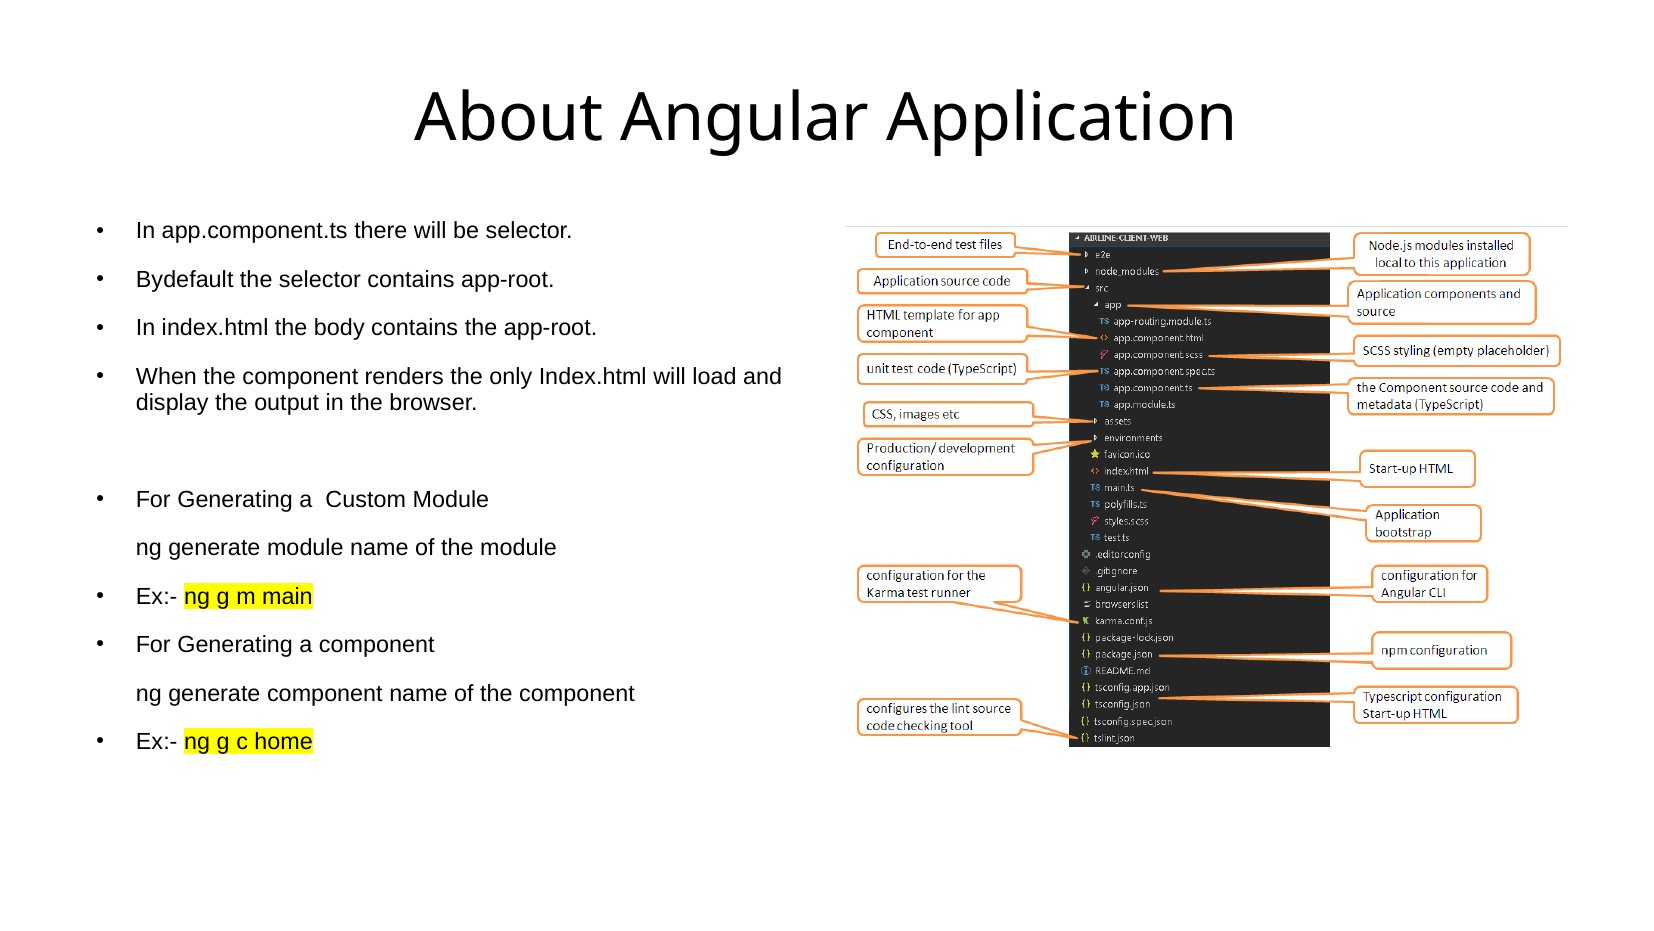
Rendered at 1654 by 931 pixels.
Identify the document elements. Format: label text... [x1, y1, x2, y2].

picture [845, 226, 1572, 748]
list In app.component.ts there will be selector. Bydefault the selector contains app-root. In index.html the body contains the app-root. When the component renders the only Index.html will load and display the output in the browser. For Generating a Custom Module ng generate module name of the module Ex:- ng g m main For Generating a component ng generate component name of the component Ex:- ng g c home [82, 217, 809, 758]
title About Angular Application [82, 37, 1571, 193]
